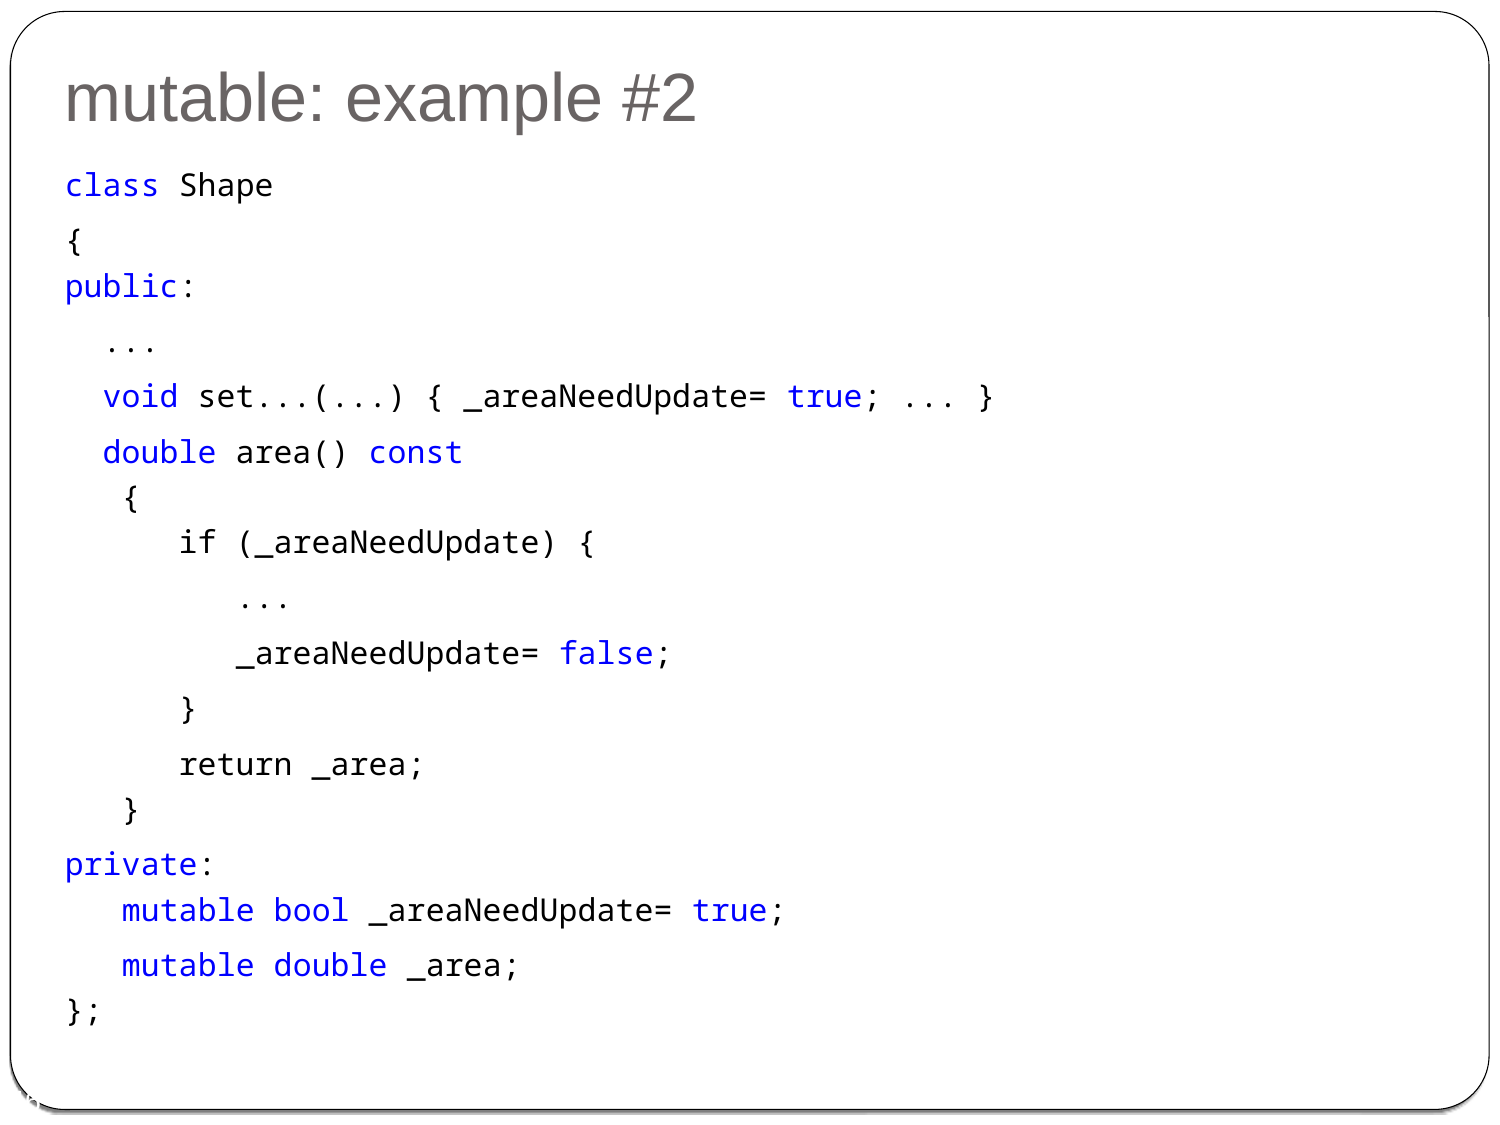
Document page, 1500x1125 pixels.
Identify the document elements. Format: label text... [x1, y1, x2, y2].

list class Shape { public: ... void set...(...) { _areaNeedUpdate= true; ... } double area() const { if (_areaNeedUpdate) { ... _areaNeedUpdate= false; } return _area; } private: mutable bool _areaNeedUpdate= true; mutable double _area; }; [50, 149, 1450, 1088]
slide_number <number> [0, 1074, 50, 1125]
title mutable: example #2 [50, 45, 1450, 149]
